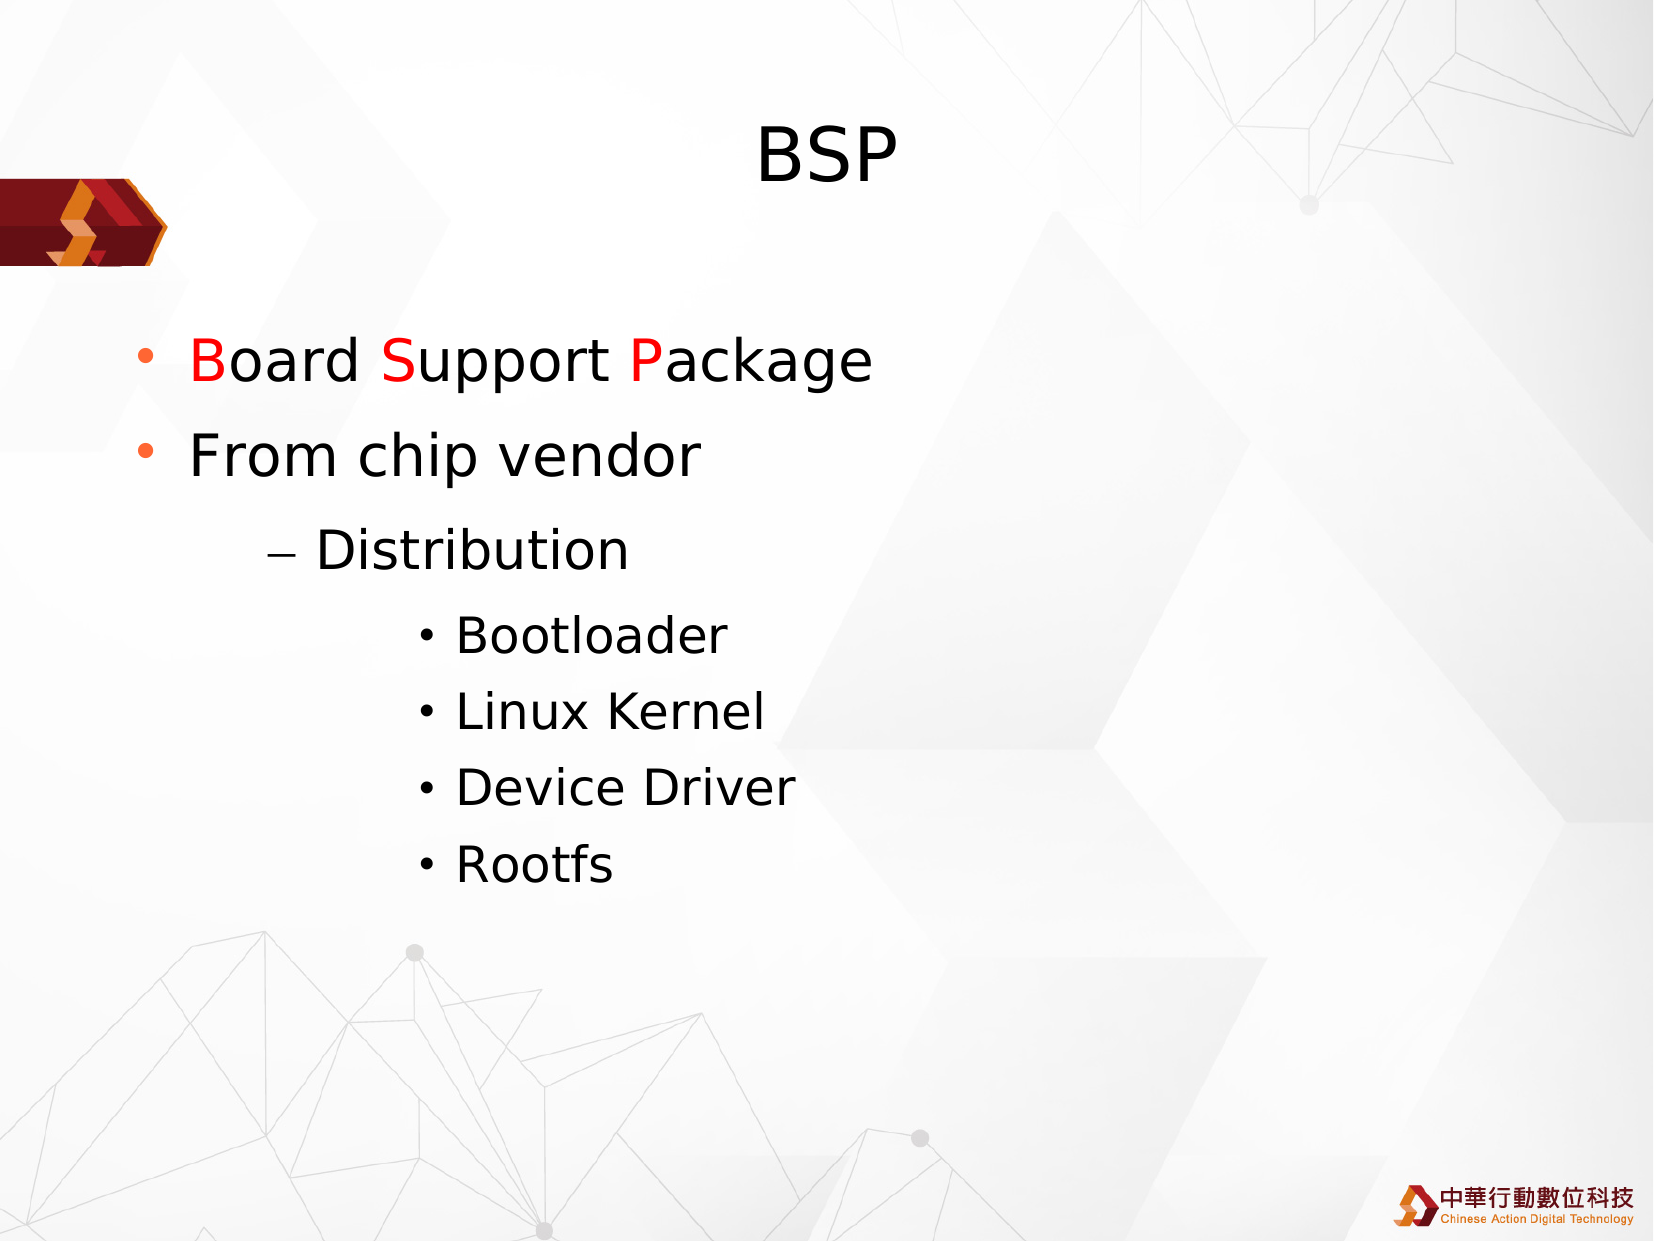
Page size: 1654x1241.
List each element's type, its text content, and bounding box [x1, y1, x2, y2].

picture [0, 0, 1654, 1241]
title BSP [82, 49, 1570, 257]
list Board Support Package From chip vendor Distribution Bootloader Linux Kernel Device Driver Rootfs [118, 324, 1571, 1045]
